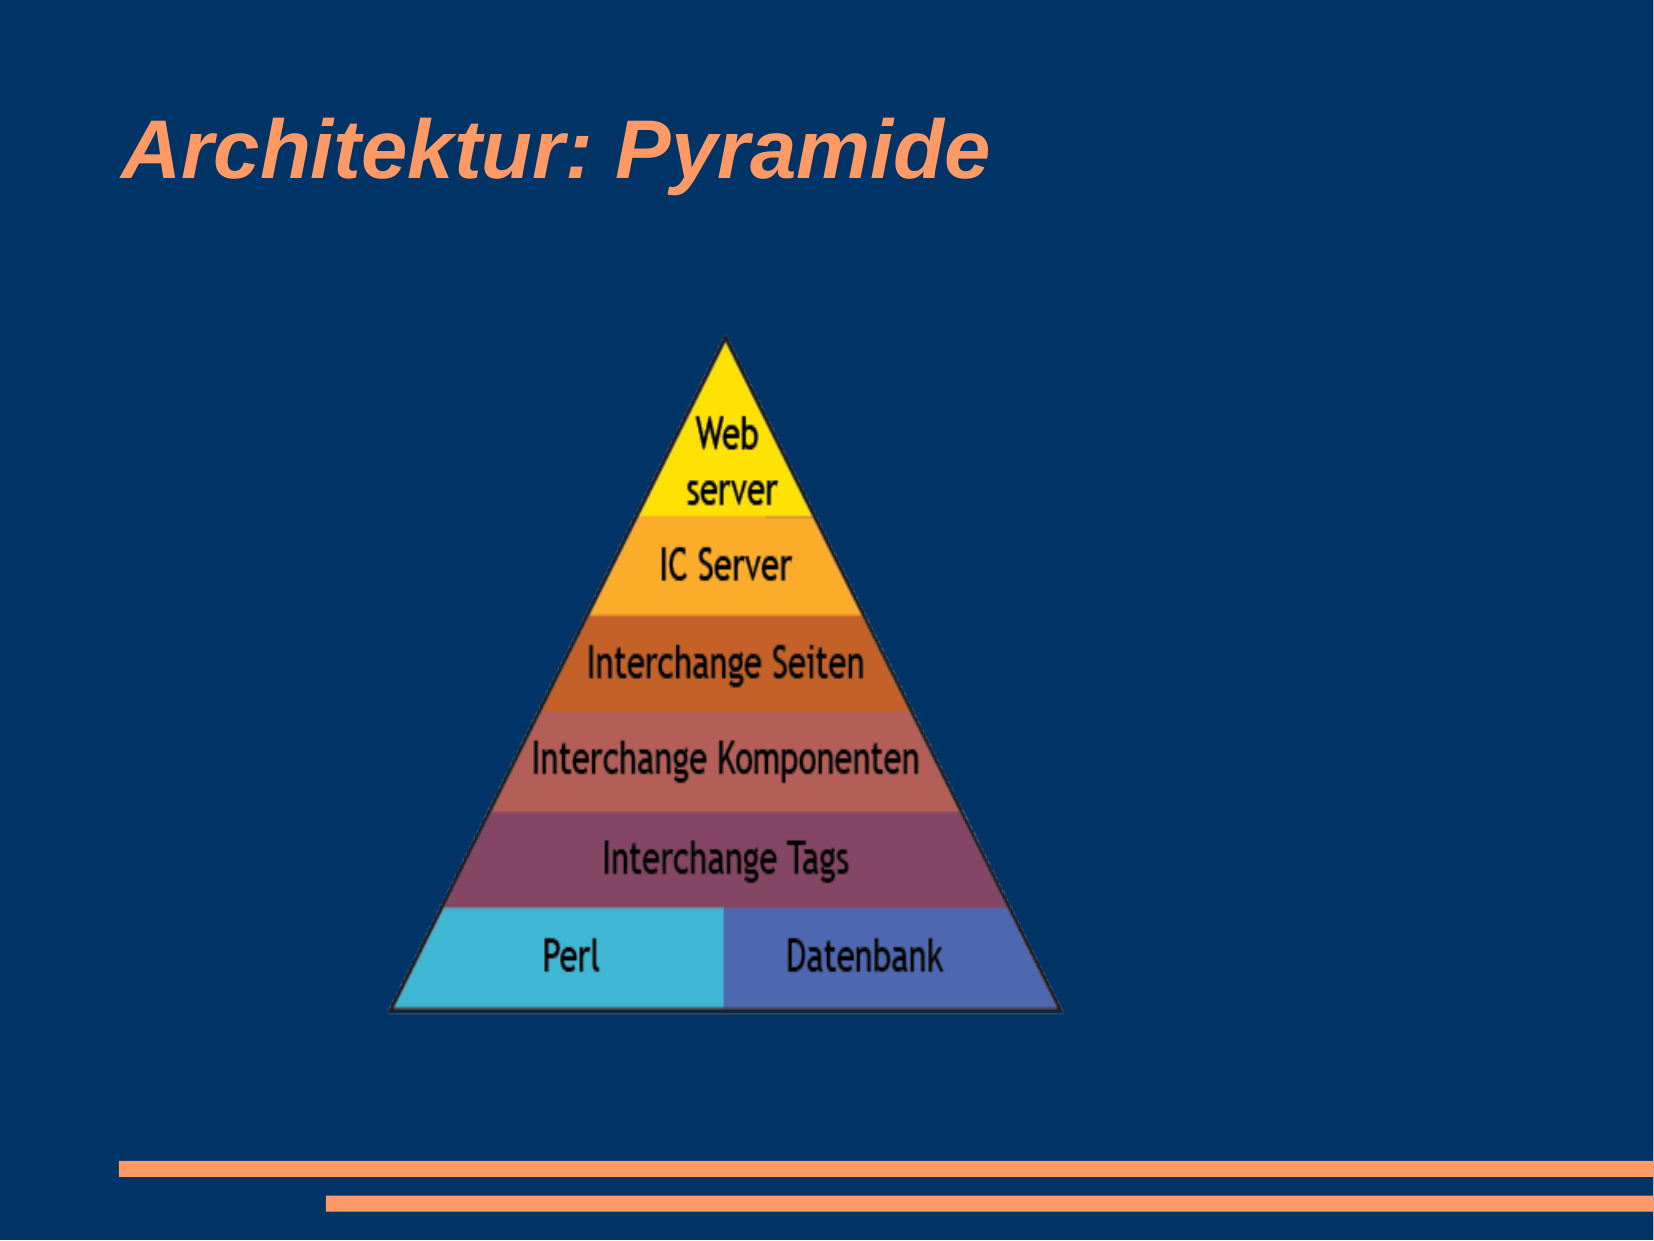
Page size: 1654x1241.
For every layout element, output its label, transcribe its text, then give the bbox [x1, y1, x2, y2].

title Architektur: Pyramide [121, 46, 1534, 254]
picture [375, 299, 1276, 1051]
